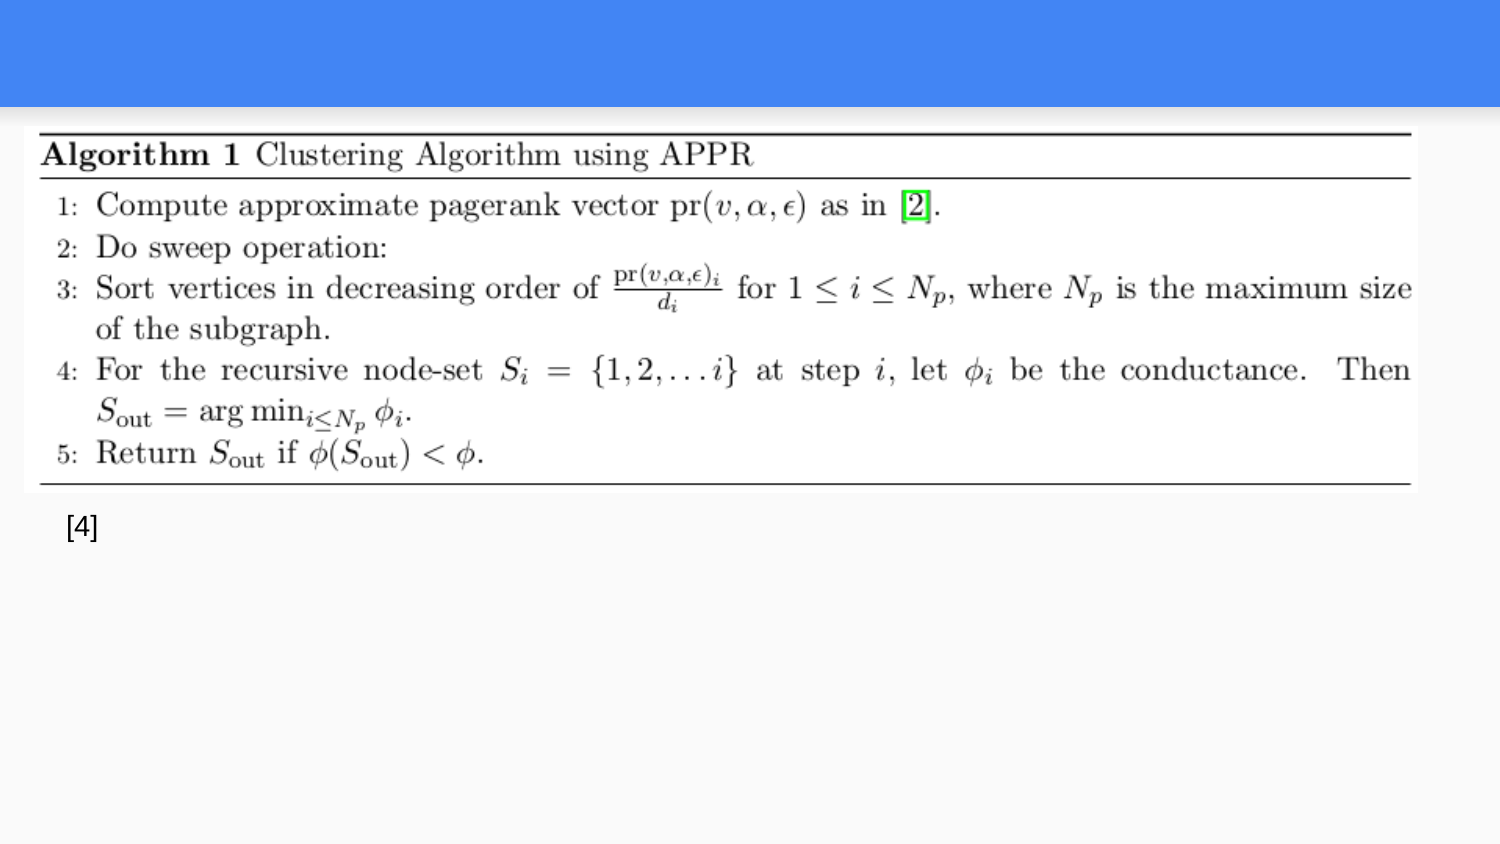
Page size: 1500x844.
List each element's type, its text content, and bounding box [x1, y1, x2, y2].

picture [24, 126, 1418, 493]
text_box [4] [51, 492, 166, 541]
